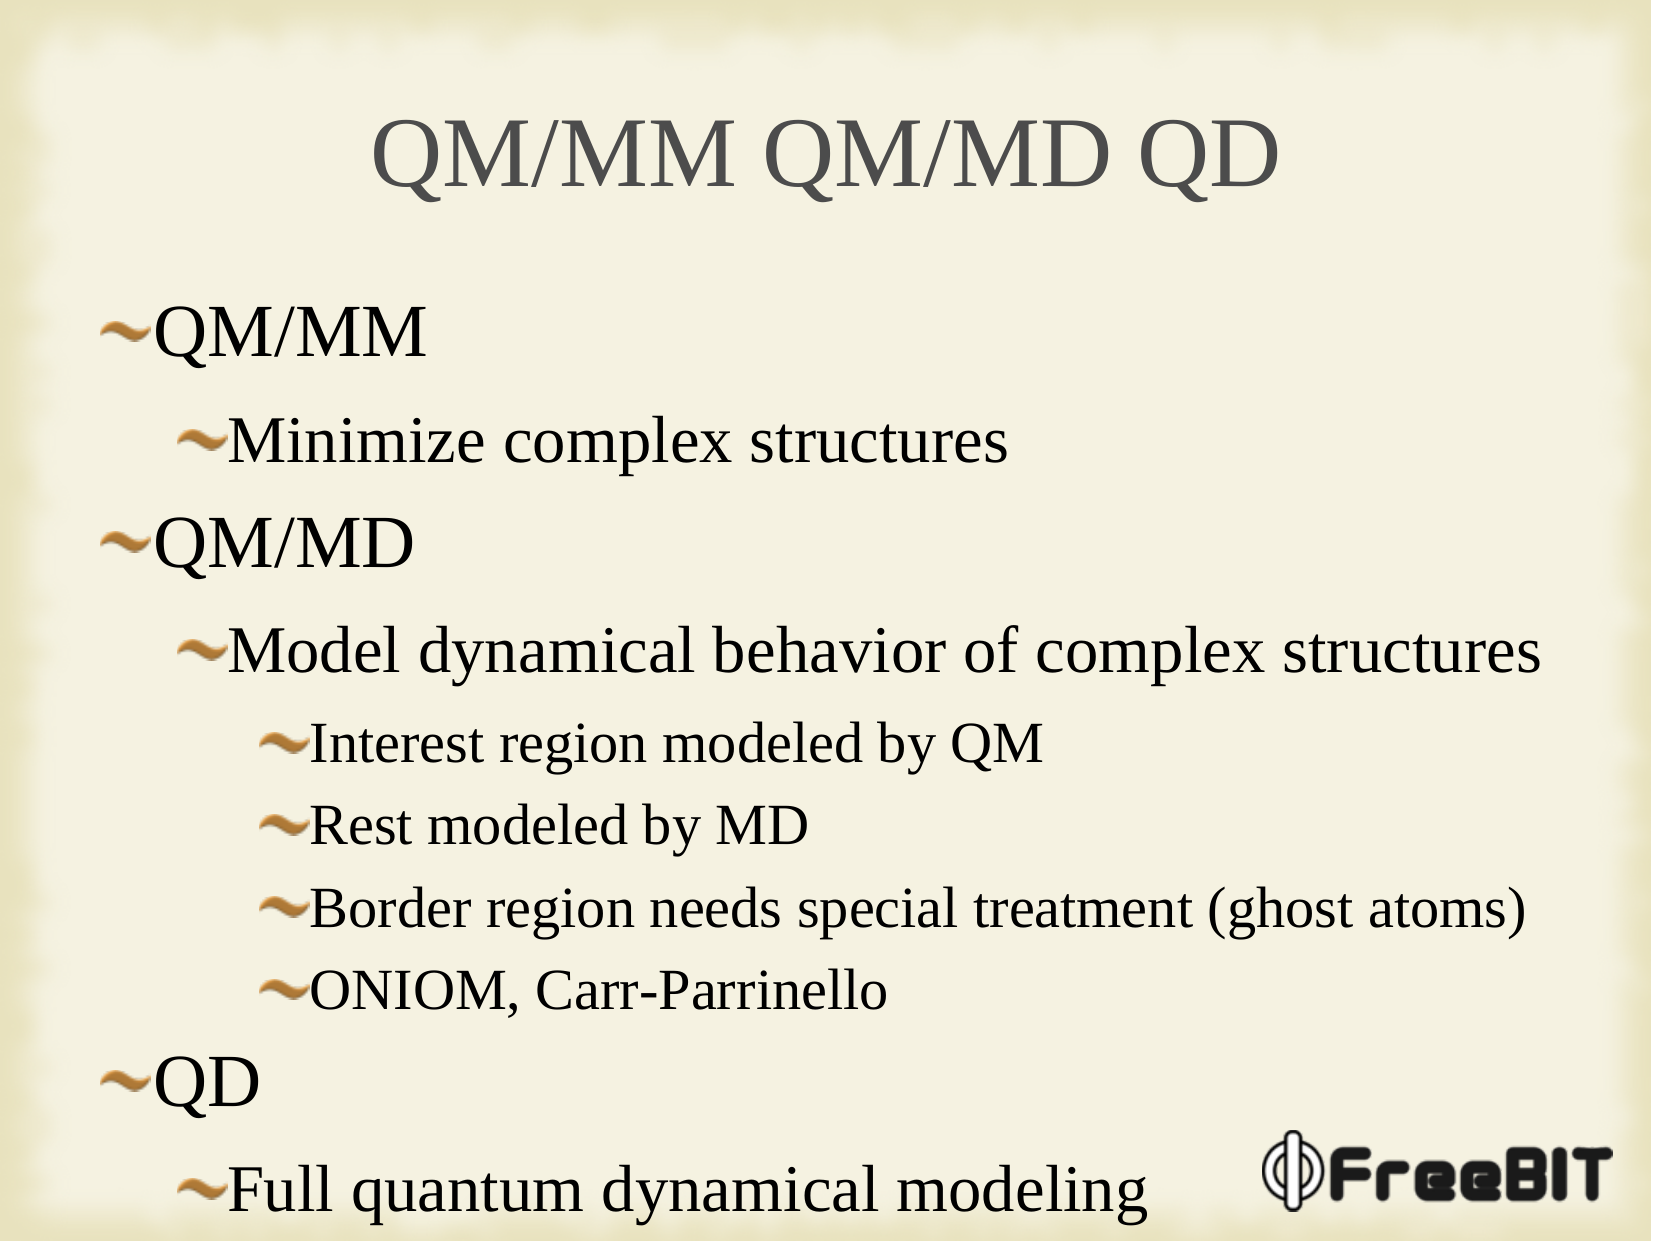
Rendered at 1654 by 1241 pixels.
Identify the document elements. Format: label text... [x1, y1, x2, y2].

picture [0, 0, 1651, 1241]
list QM/MM Minimize complex structures QM/MD Model dynamical behavior of complex structures Interest region modeled by QM Rest modeled by MD Border region needs special treatment (ghost atoms) ONIOM, Carr-Parrinello QD Full quantum dynamical modeling [82, 290, 1571, 1227]
title QM/MM QM/MD QD [82, 49, 1571, 257]
